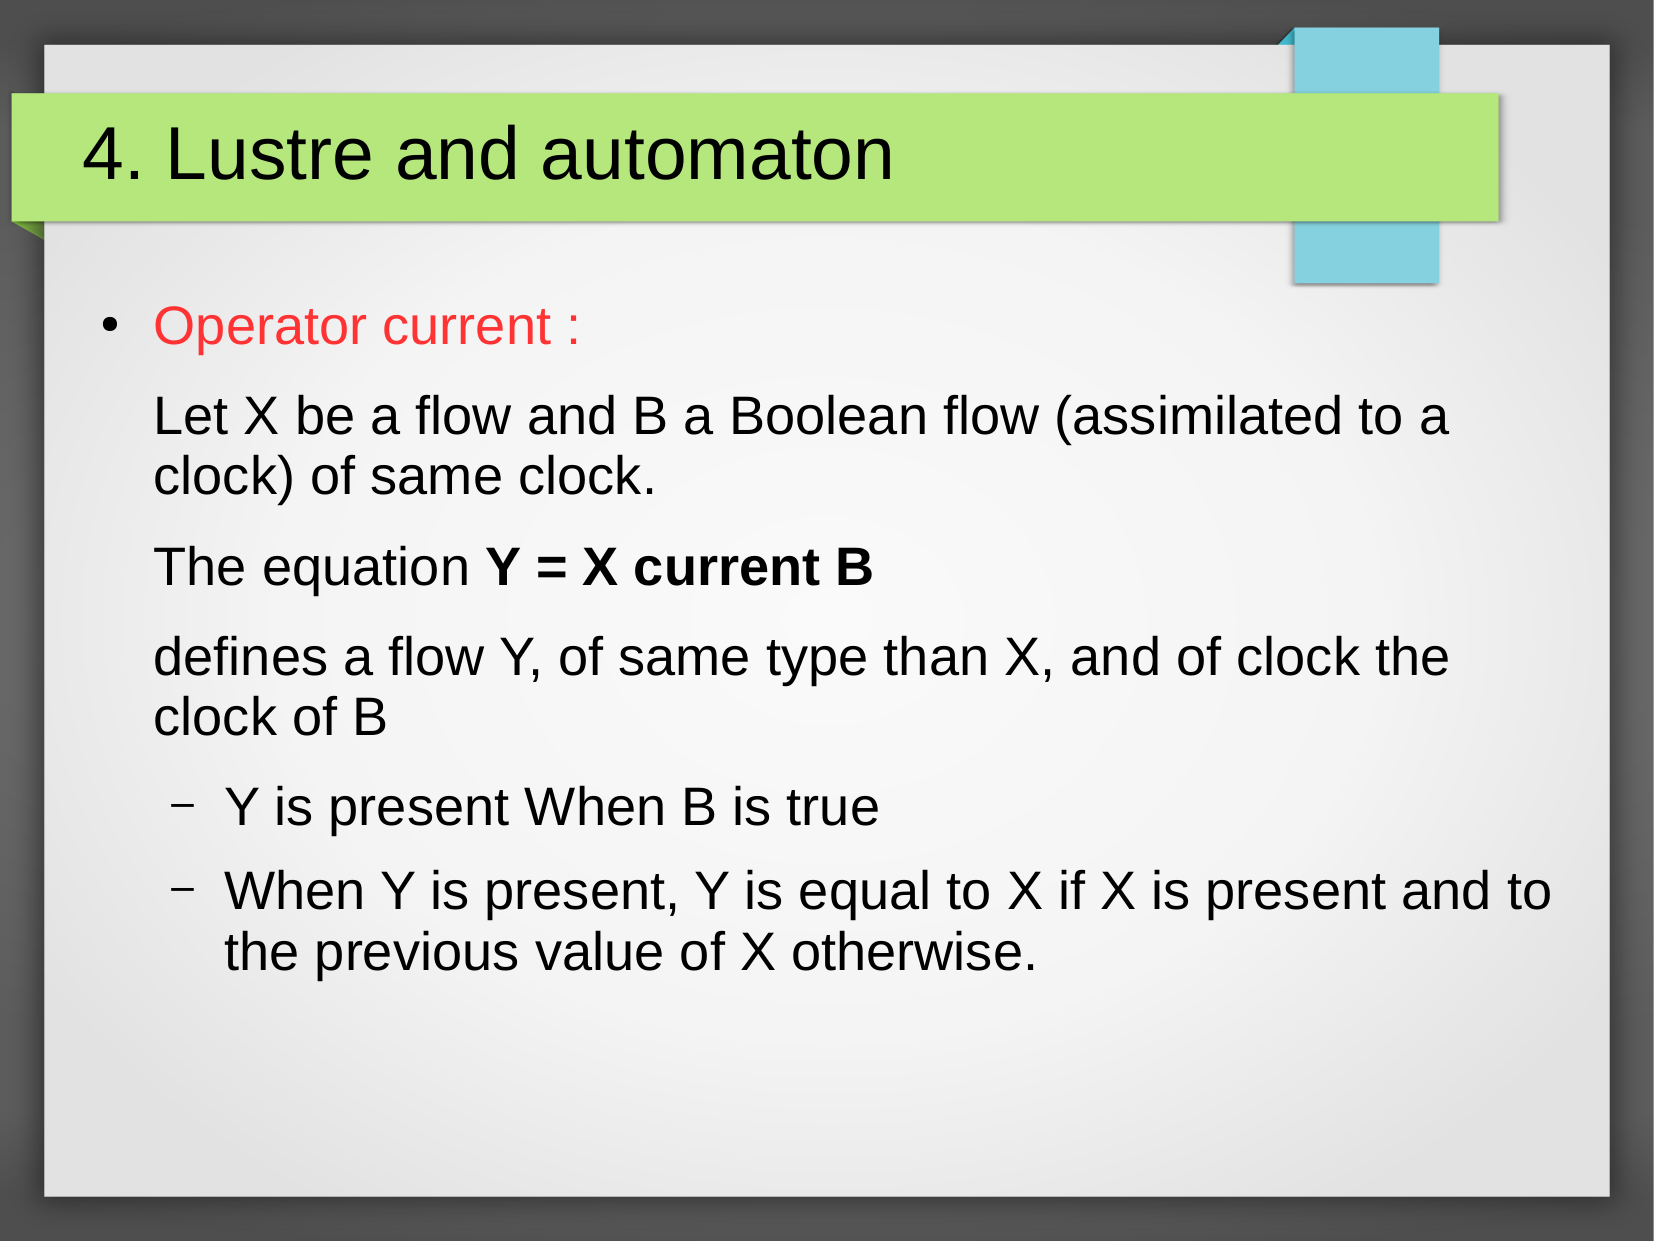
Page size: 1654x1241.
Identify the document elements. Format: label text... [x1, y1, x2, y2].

title 4. Lustre and automaton [82, 94, 1264, 213]
list Operator current : Let X be a flow and B a Boolean flow (assimilated to a clock) of same clock. The equation Y = X current B defines a flow Y, of same type than X, and of clock the clock of B Y is present When B is true When Y is present, Y is equal to X if X is present and to the previous value of X otherwise. [82, 295, 1571, 1015]
picture [0, 0, 1654, 1241]
